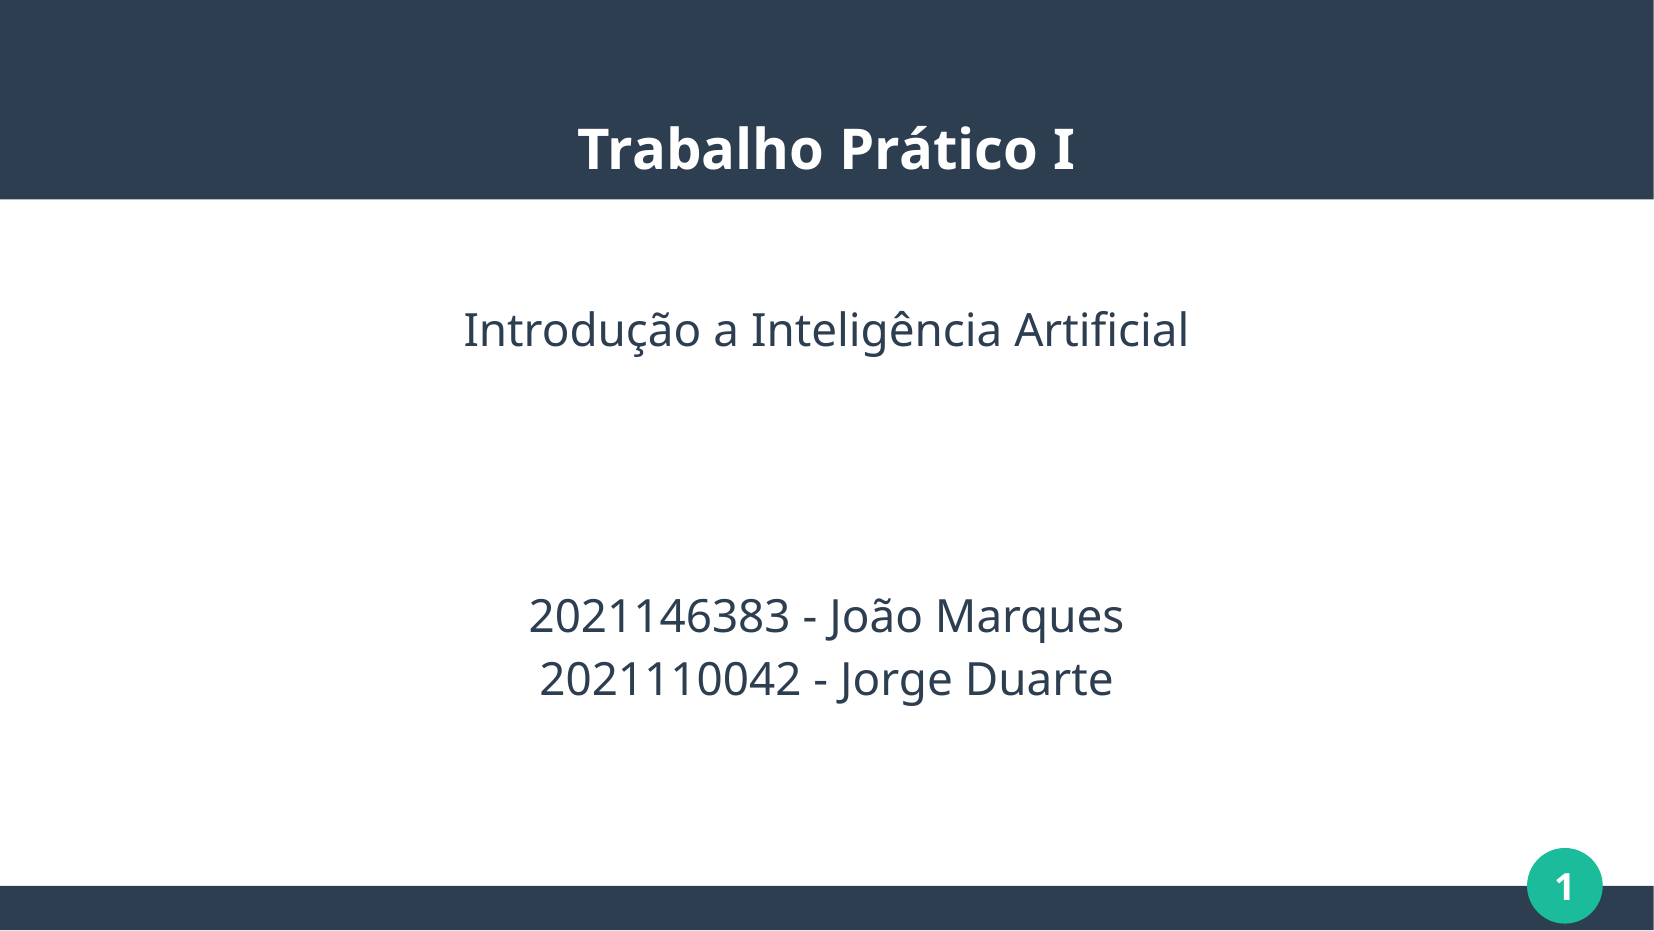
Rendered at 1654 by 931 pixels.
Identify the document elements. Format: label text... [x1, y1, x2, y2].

text_box 2021146383 - João Marques 2021110042 - Jorge Duarte [59, 524, 1595, 768]
title Trabalho Prático I [58, 88, 1595, 206]
subtitle Introdução a Inteligência Artificial [58, 206, 1595, 451]
